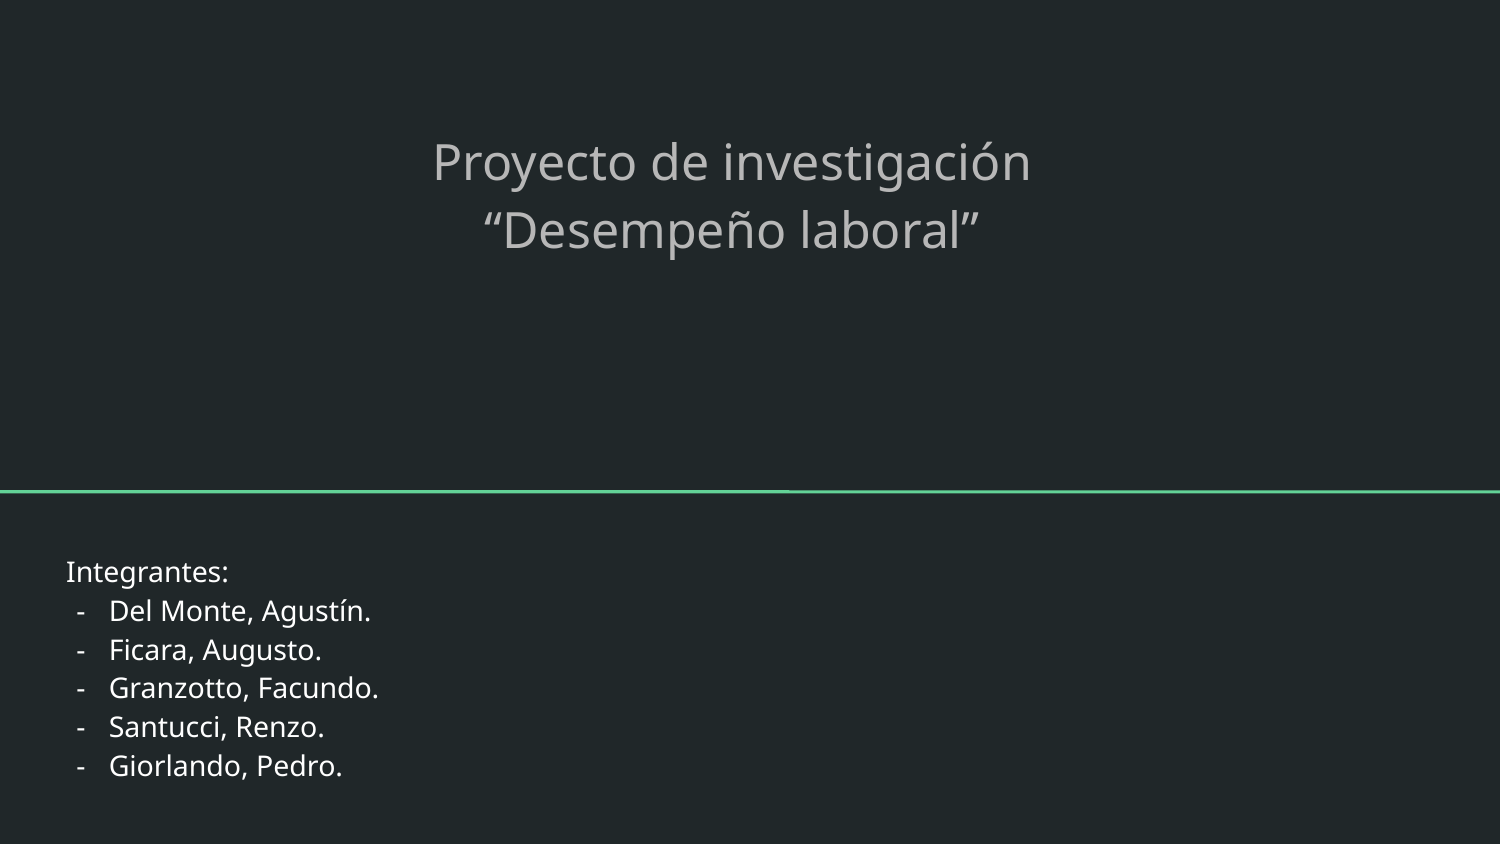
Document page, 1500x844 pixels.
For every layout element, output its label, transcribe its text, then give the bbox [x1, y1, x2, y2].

subtitle Integrantes: Del Monte, Agustín. Ficara, Augusto. Granzotto, Facundo. Santucci, Renzo. Giorlando, Pedro. [51, 537, 1449, 802]
title Proyecto de investigación “Desempeño laboral” [33, 111, 1432, 279]
